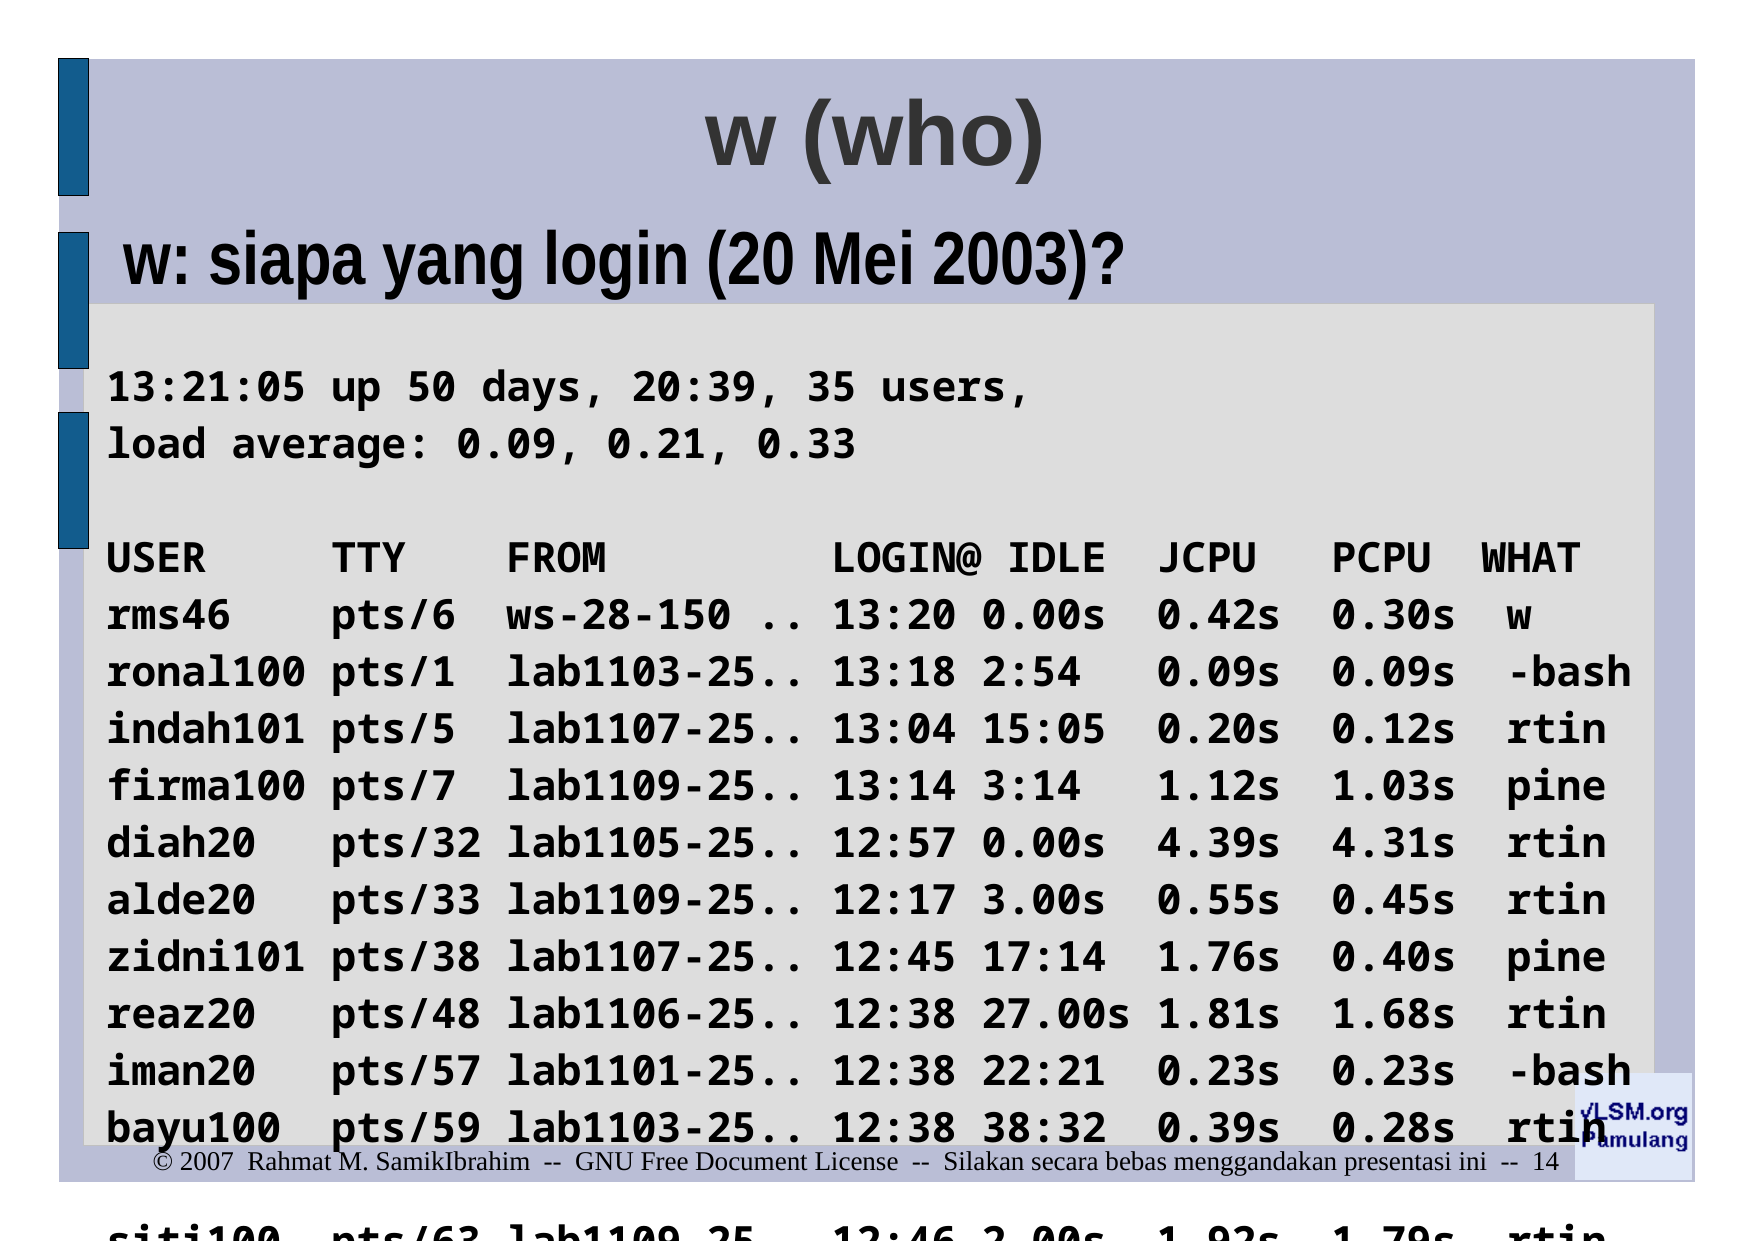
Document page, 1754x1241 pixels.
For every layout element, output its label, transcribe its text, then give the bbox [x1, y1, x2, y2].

text_box w: siapa yang login (20 Mei 2003)? 13:21:05 up 50 days, 20:39, 35 users, load average: 0.09, 0.21, 0.33 USER TTY FROM LOGIN@ IDLE JCPU PCPU WHAT rms46 pts/6 ws-28-150 .. 13:20 0.00s 0.42s 0.30s w ronal100 pts/1 lab1103-25.. 13:18 2:54 0.09s 0.09s -bash indah101 pts/5 lab1107-25.. 13:04 15:05 0.20s 0.12s rtin firma100 pts/7 lab1109-25.. 13:14 3:14 1.12s 1.03s pine diah20 pts/32 lab1105-25.. 12:57 0.00s 4.39s 4.31s rtin alde20 pts/33 lab1109-25.. 12:17 3.00s 0.55s 0.45s rtin zidni101 pts/38 lab1107-25.. 12:45 17:14 1.76s 0.40s pine reaz20 pts/48 lab1106-25.. 12:38 27.00s 1.81s 1.68s rtin iman20 pts/57 lab1101-25.. 12:38 22:21 0.23s 0.23s -bash bayu100 pts/59 lab1103-25.. 12:38 38:32 0.39s 0.28s rtin siti100 pts/63 lab1109-25.. 12:46 2.00s 1.92s 1.79s rtin [106, 213, 1696, 1080]
title w (who) [96, 58, 1656, 209]
picture [1575, 1080, 1692, 1180]
